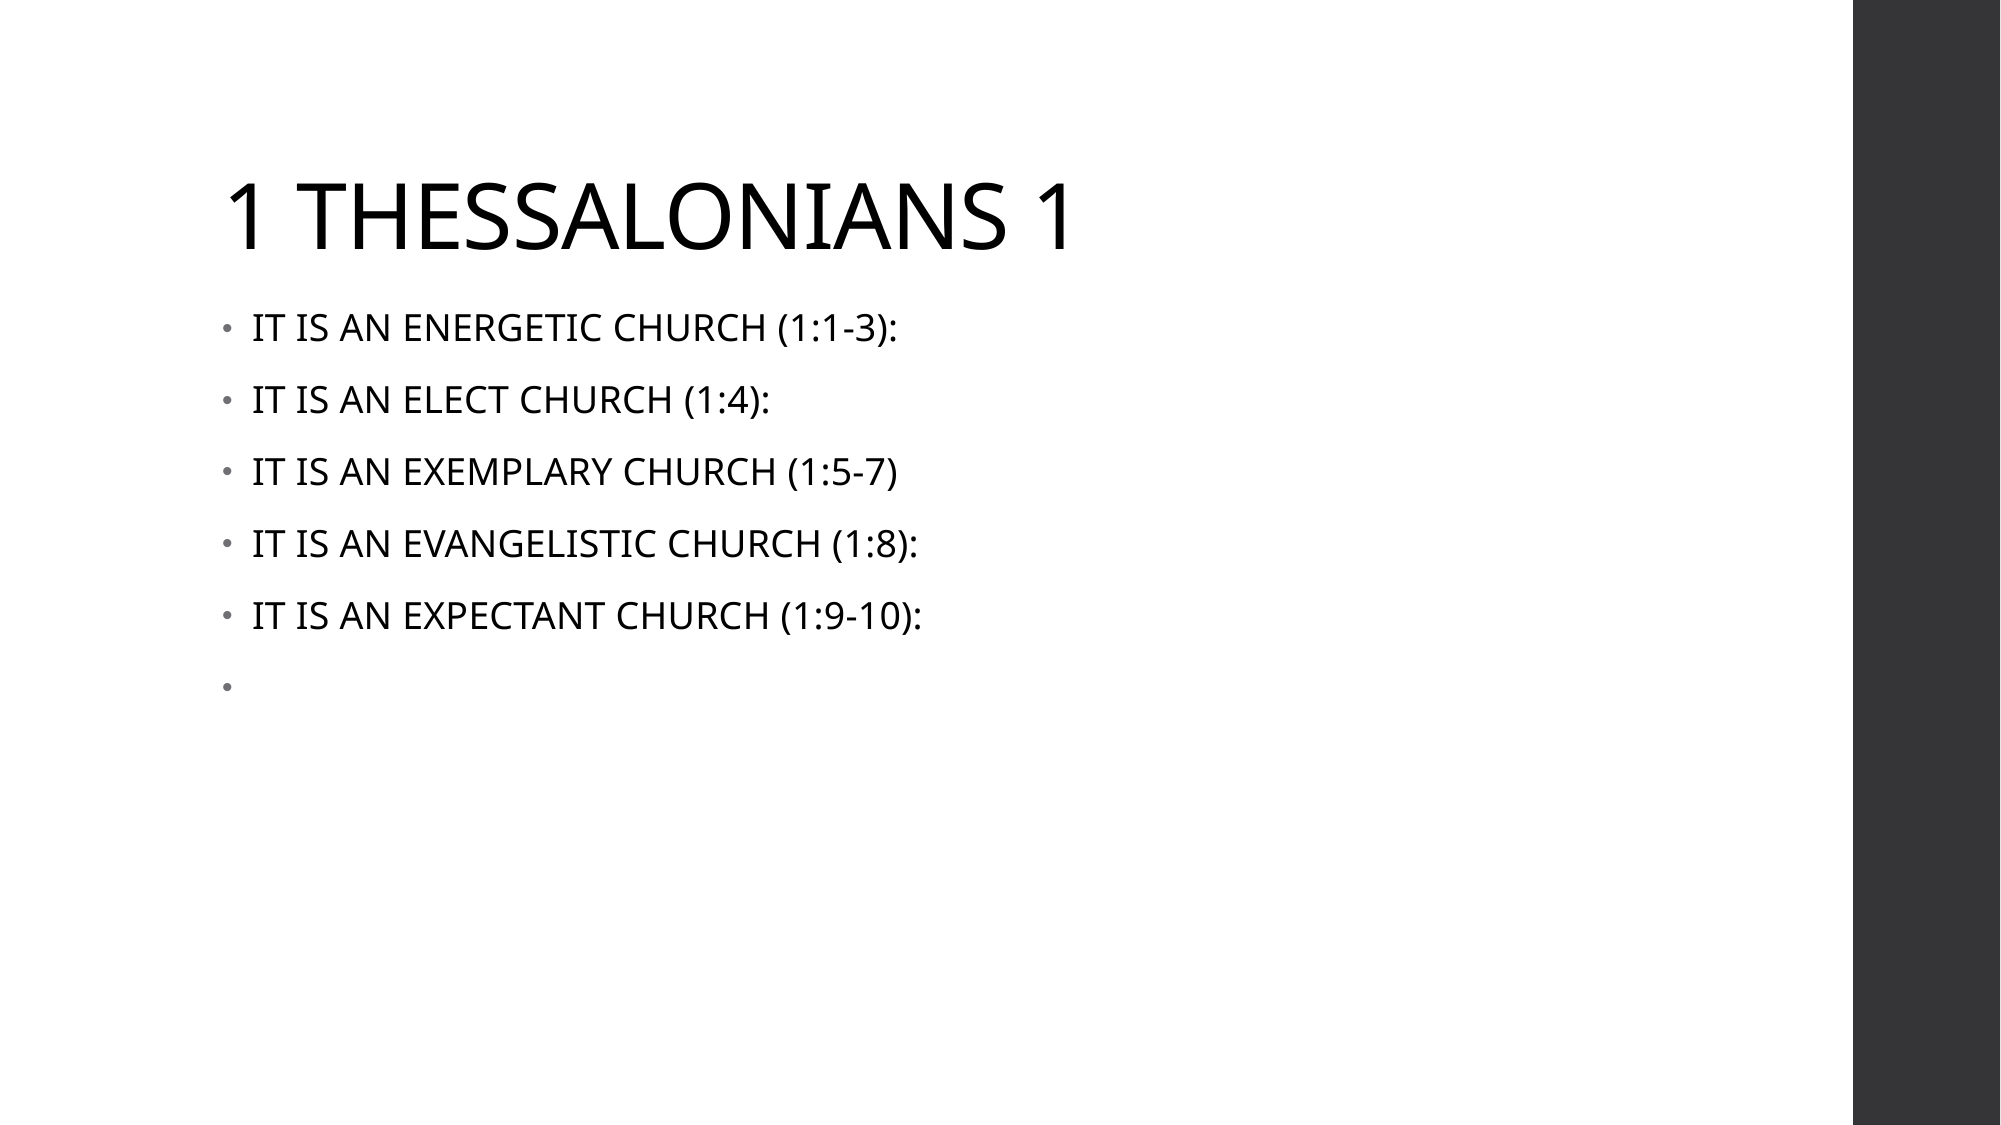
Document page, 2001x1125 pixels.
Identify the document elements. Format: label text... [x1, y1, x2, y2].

title 1 THESSALONIANS 1 [206, 60, 1797, 278]
list IT IS AN ENERGETIC CHURCH (1:1-3): IT IS AN ELECT CHURCH (1:4): IT IS AN EXEMPLARY CHURCH (1:5-7) IT IS AN EVANGELISTIC CHURCH (1:8): IT IS AN EXPECTANT CHURCH (1:9-10): [206, 299, 1617, 1014]
